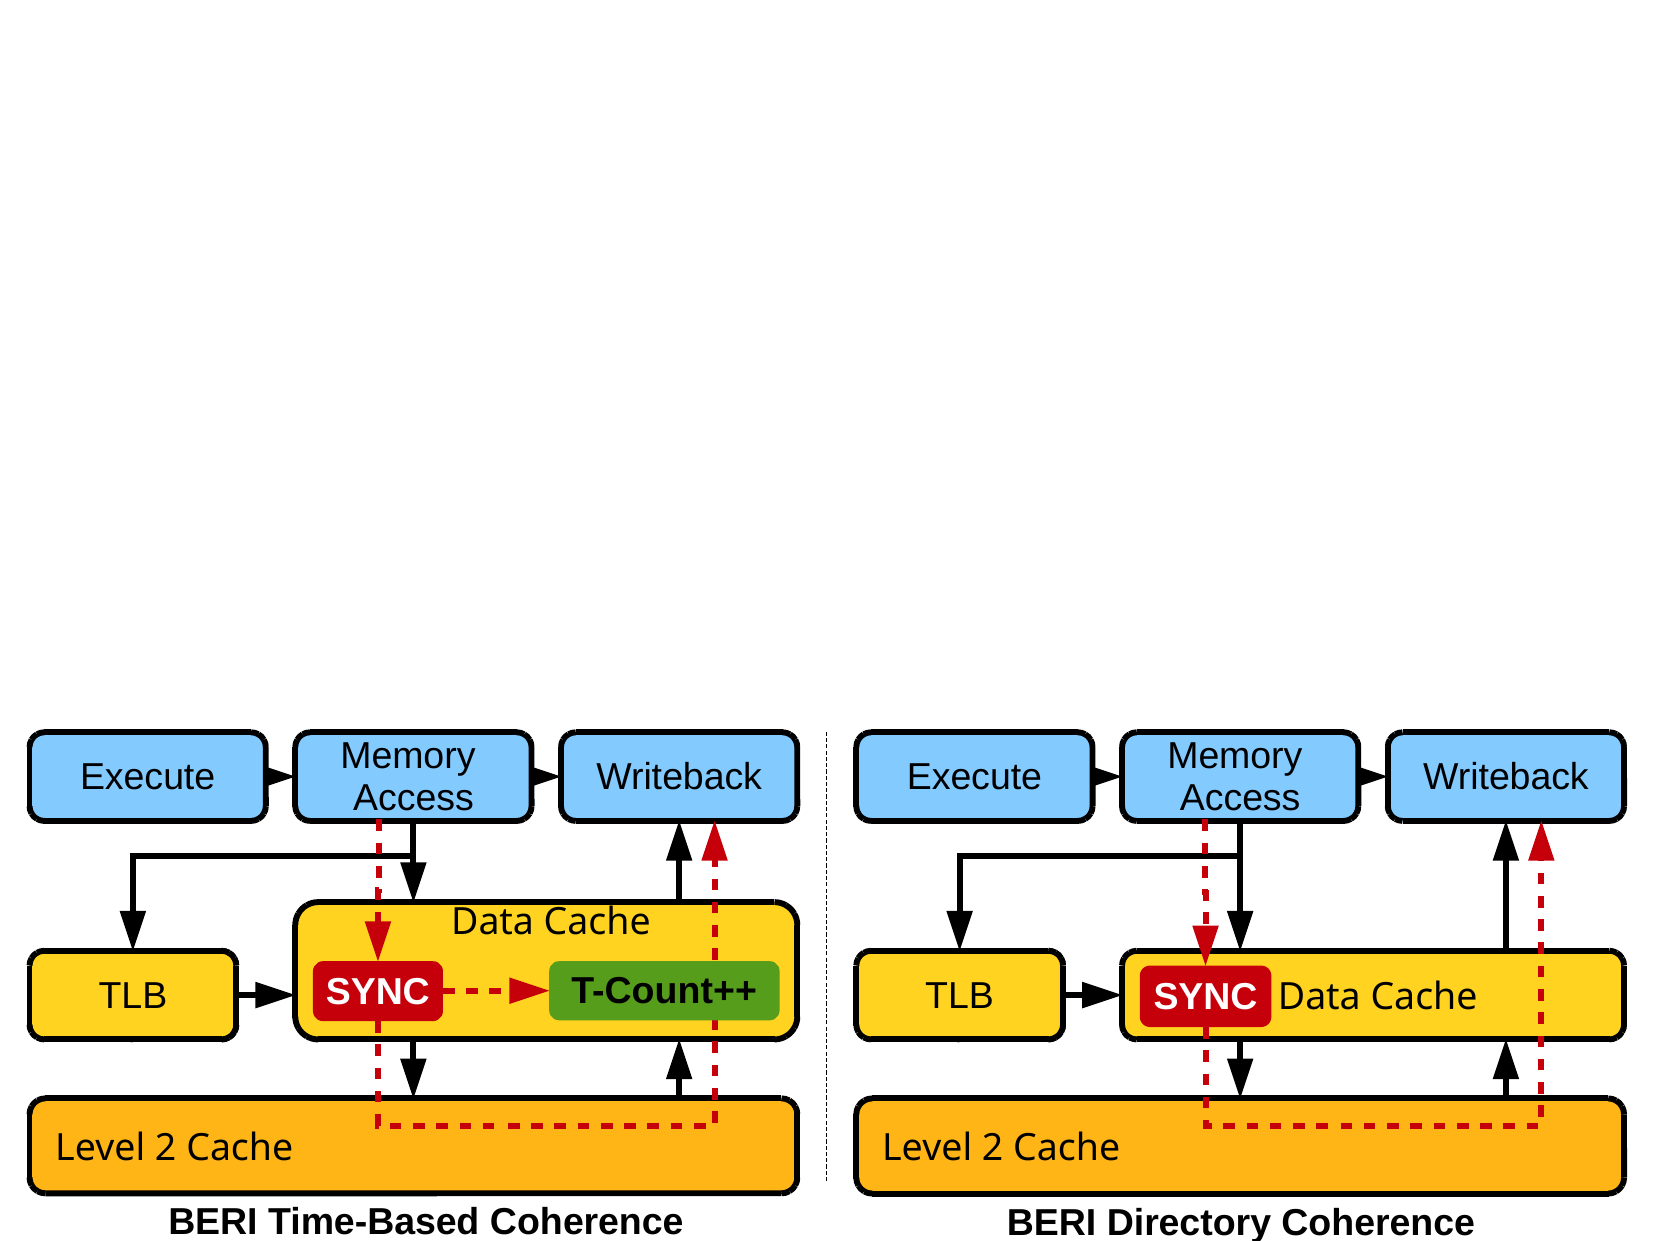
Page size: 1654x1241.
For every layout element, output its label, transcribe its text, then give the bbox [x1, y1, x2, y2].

text_box T-Count++ [549, 961, 780, 1021]
text_box Writeback [1387, 732, 1625, 821]
text_box TLB [856, 950, 1064, 1040]
text_box Data Cache [295, 902, 798, 1040]
text_box Level 2 Cache [856, 1098, 1625, 1194]
text_box Memory Access [1122, 732, 1359, 821]
text_box Execute [29, 732, 266, 821]
text_box TLB [29, 950, 237, 1040]
text_box SYNC [1139, 965, 1272, 1028]
text_box SYNC [312, 961, 443, 1022]
text_box Writeback [561, 732, 798, 821]
text_box Memory Access [295, 732, 532, 821]
text_box Data Cache [1122, 950, 1625, 1040]
text_box BERI Time-Based Coherence [153, 1193, 699, 1241]
text_box Execute [856, 732, 1093, 821]
text_box Level 2 Cache [29, 1098, 798, 1194]
text_box BERI Directory Coherence [992, 1193, 1491, 1241]
